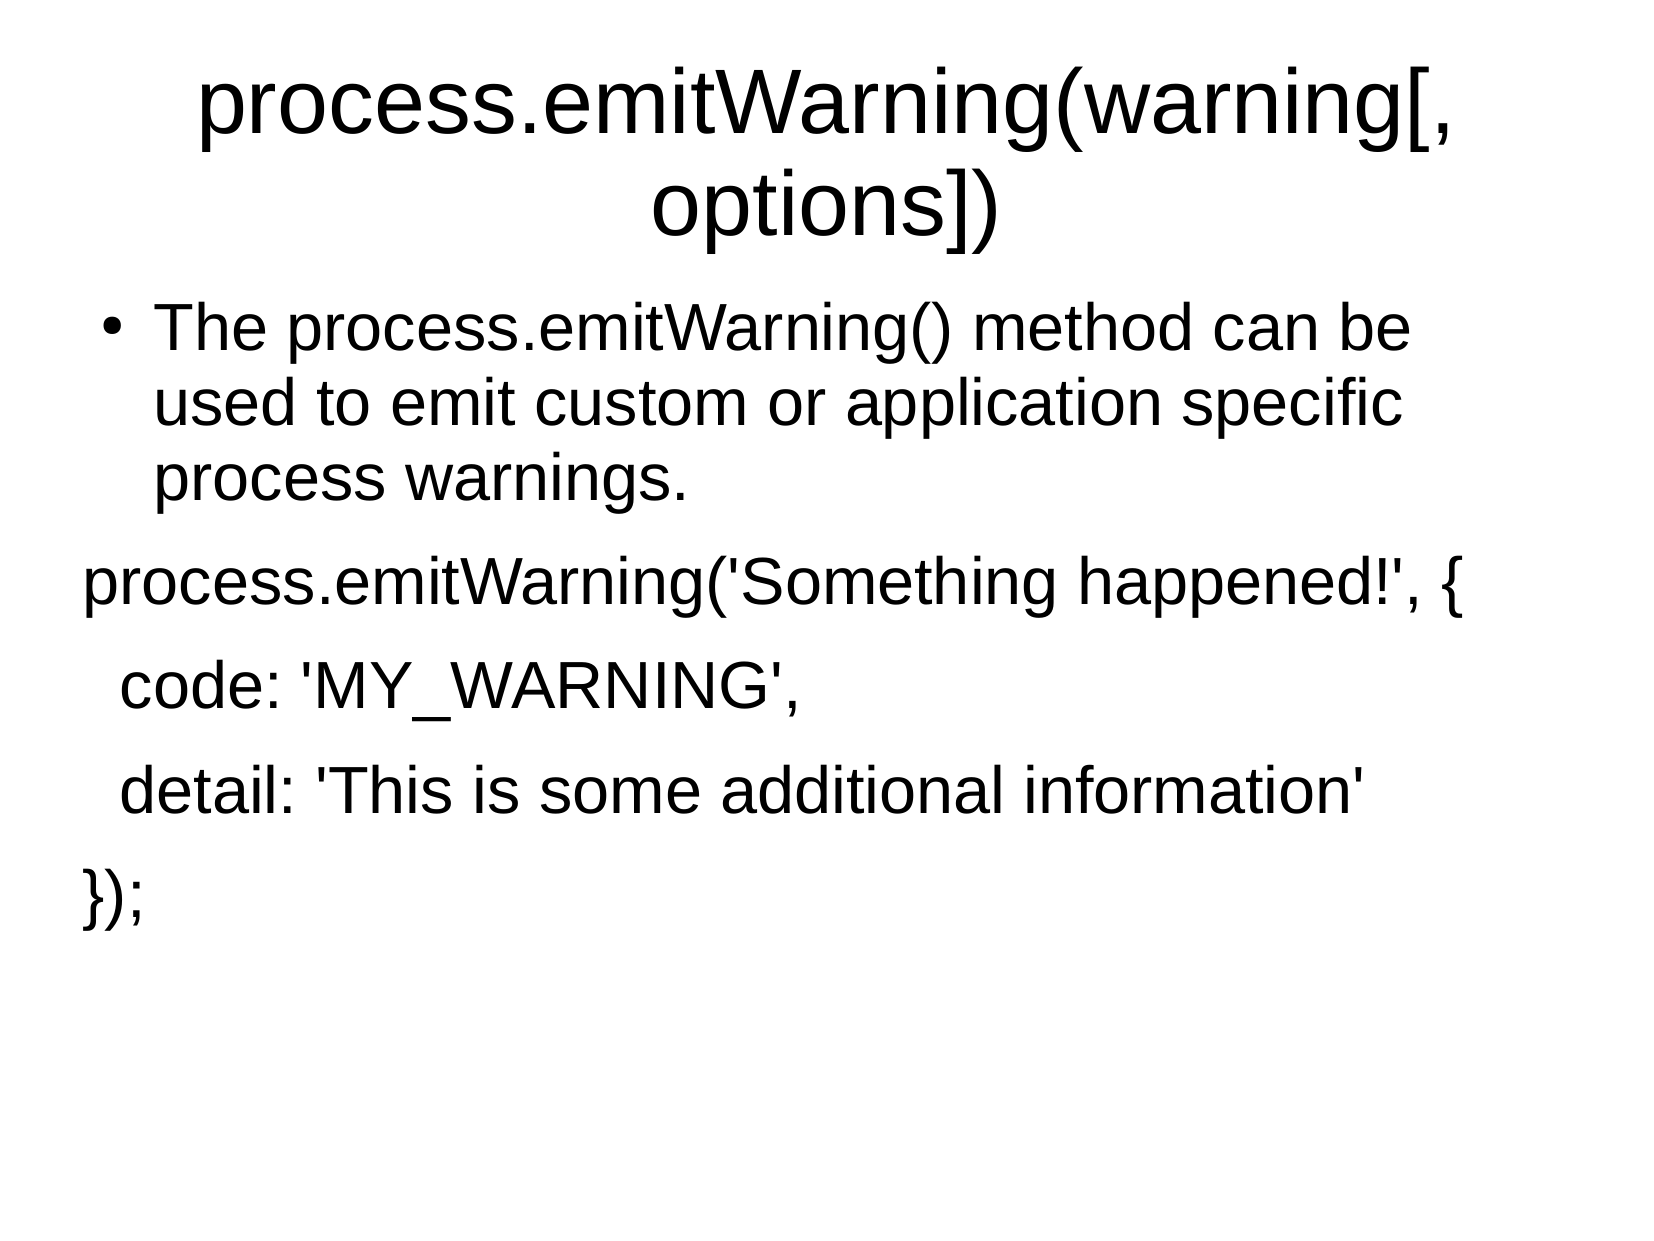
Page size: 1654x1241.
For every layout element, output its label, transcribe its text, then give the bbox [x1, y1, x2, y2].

list The process.emitWarning() method can be used to emit custom or application specific process warnings. process.emitWarning('Something happened!', { code: 'MY_WARNING', detail: 'This is some additional information' }); [82, 290, 1571, 1010]
title process.emitWarning(warning[, options]) [82, 49, 1571, 257]
